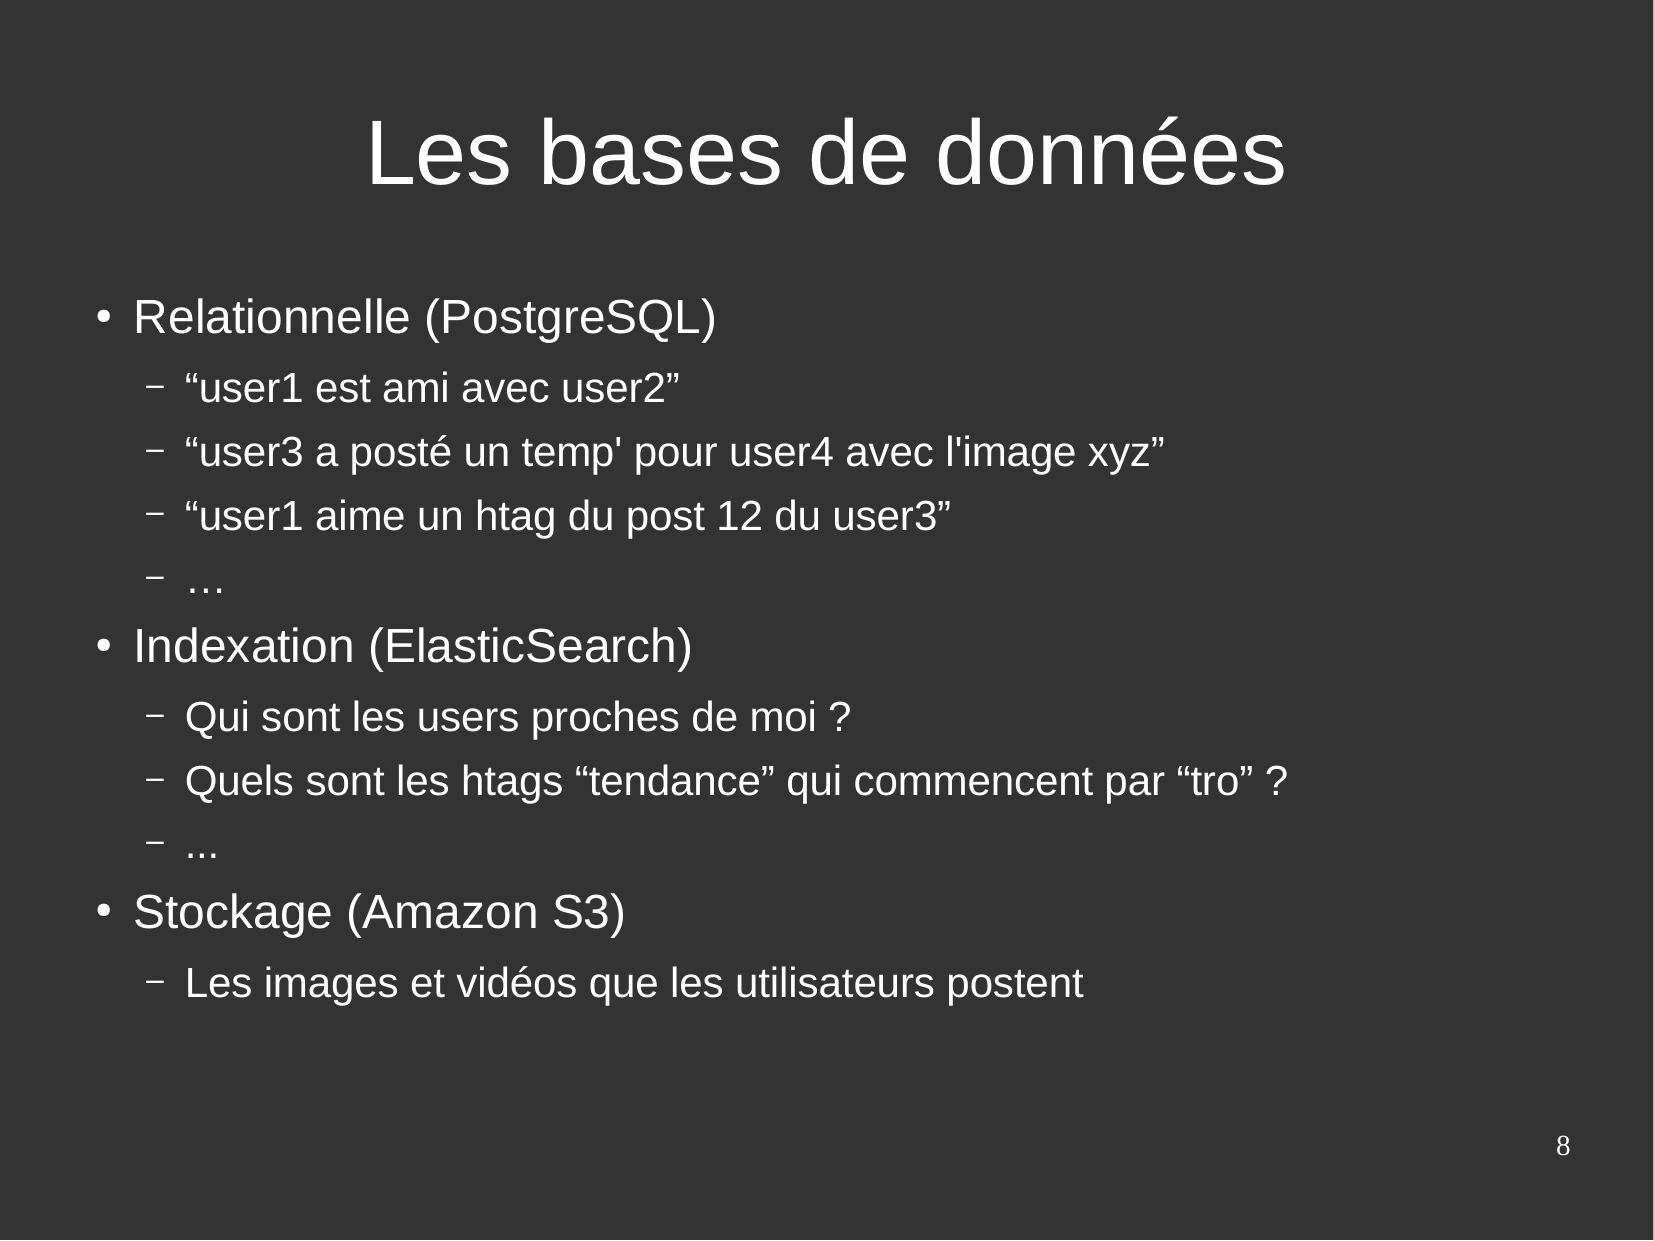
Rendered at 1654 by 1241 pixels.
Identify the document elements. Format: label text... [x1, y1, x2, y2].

list Relationnelle (PostgreSQL) “user1 est ami avec user2” “user3 a posté un temp' pour user4 avec l'image xyz” “user1 aime un htag du post 12 du user3” … Indexation (ElasticSearch) Qui sont les users proches de moi ? Quels sont les htags “tendance” qui commencent par “tro” ? ... Stockage (Amazon S3) Les images et vidéos que les utilisateurs postent [82, 290, 1571, 1010]
title Les bases de données [82, 49, 1571, 257]
